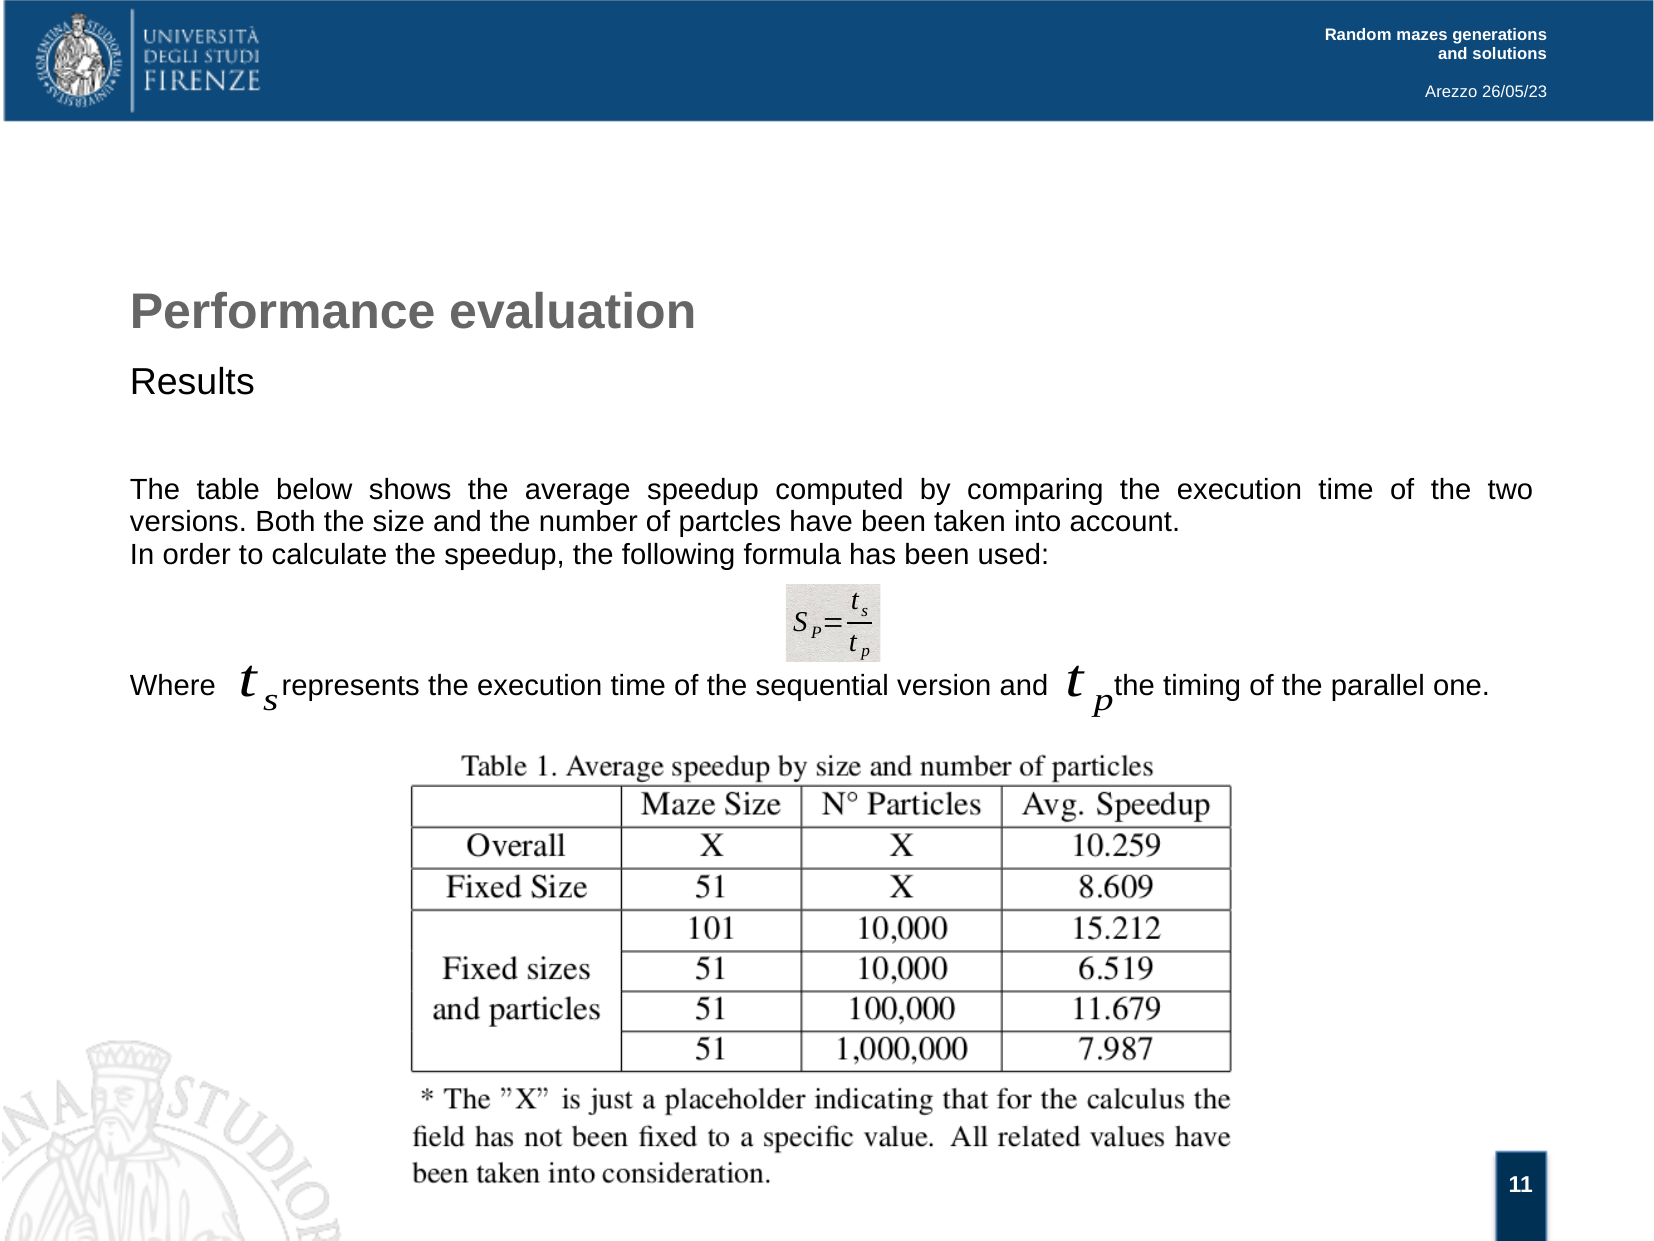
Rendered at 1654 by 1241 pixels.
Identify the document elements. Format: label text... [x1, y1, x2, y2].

text_box Performance evaluation Results [129, 255, 993, 403]
chart [1048, 649, 1130, 718]
text_box Random mazes generations and solutions Arezzo 26/05/23 [685, 24, 1548, 102]
picture [2, 0, 1654, 1241]
chart [221, 649, 296, 718]
chart [785, 584, 881, 662]
text_box The table below shows the average speedup computed by comparing the execution time of the two versions. Both the size and the number of partcles have been taken into account. In order to calculate the speedup, the following formula has been used: Where represents the execution time of the sequential version and the timing of the parallel one. [129, 413, 1536, 1123]
text_box 11 [1505, 1160, 1536, 1208]
